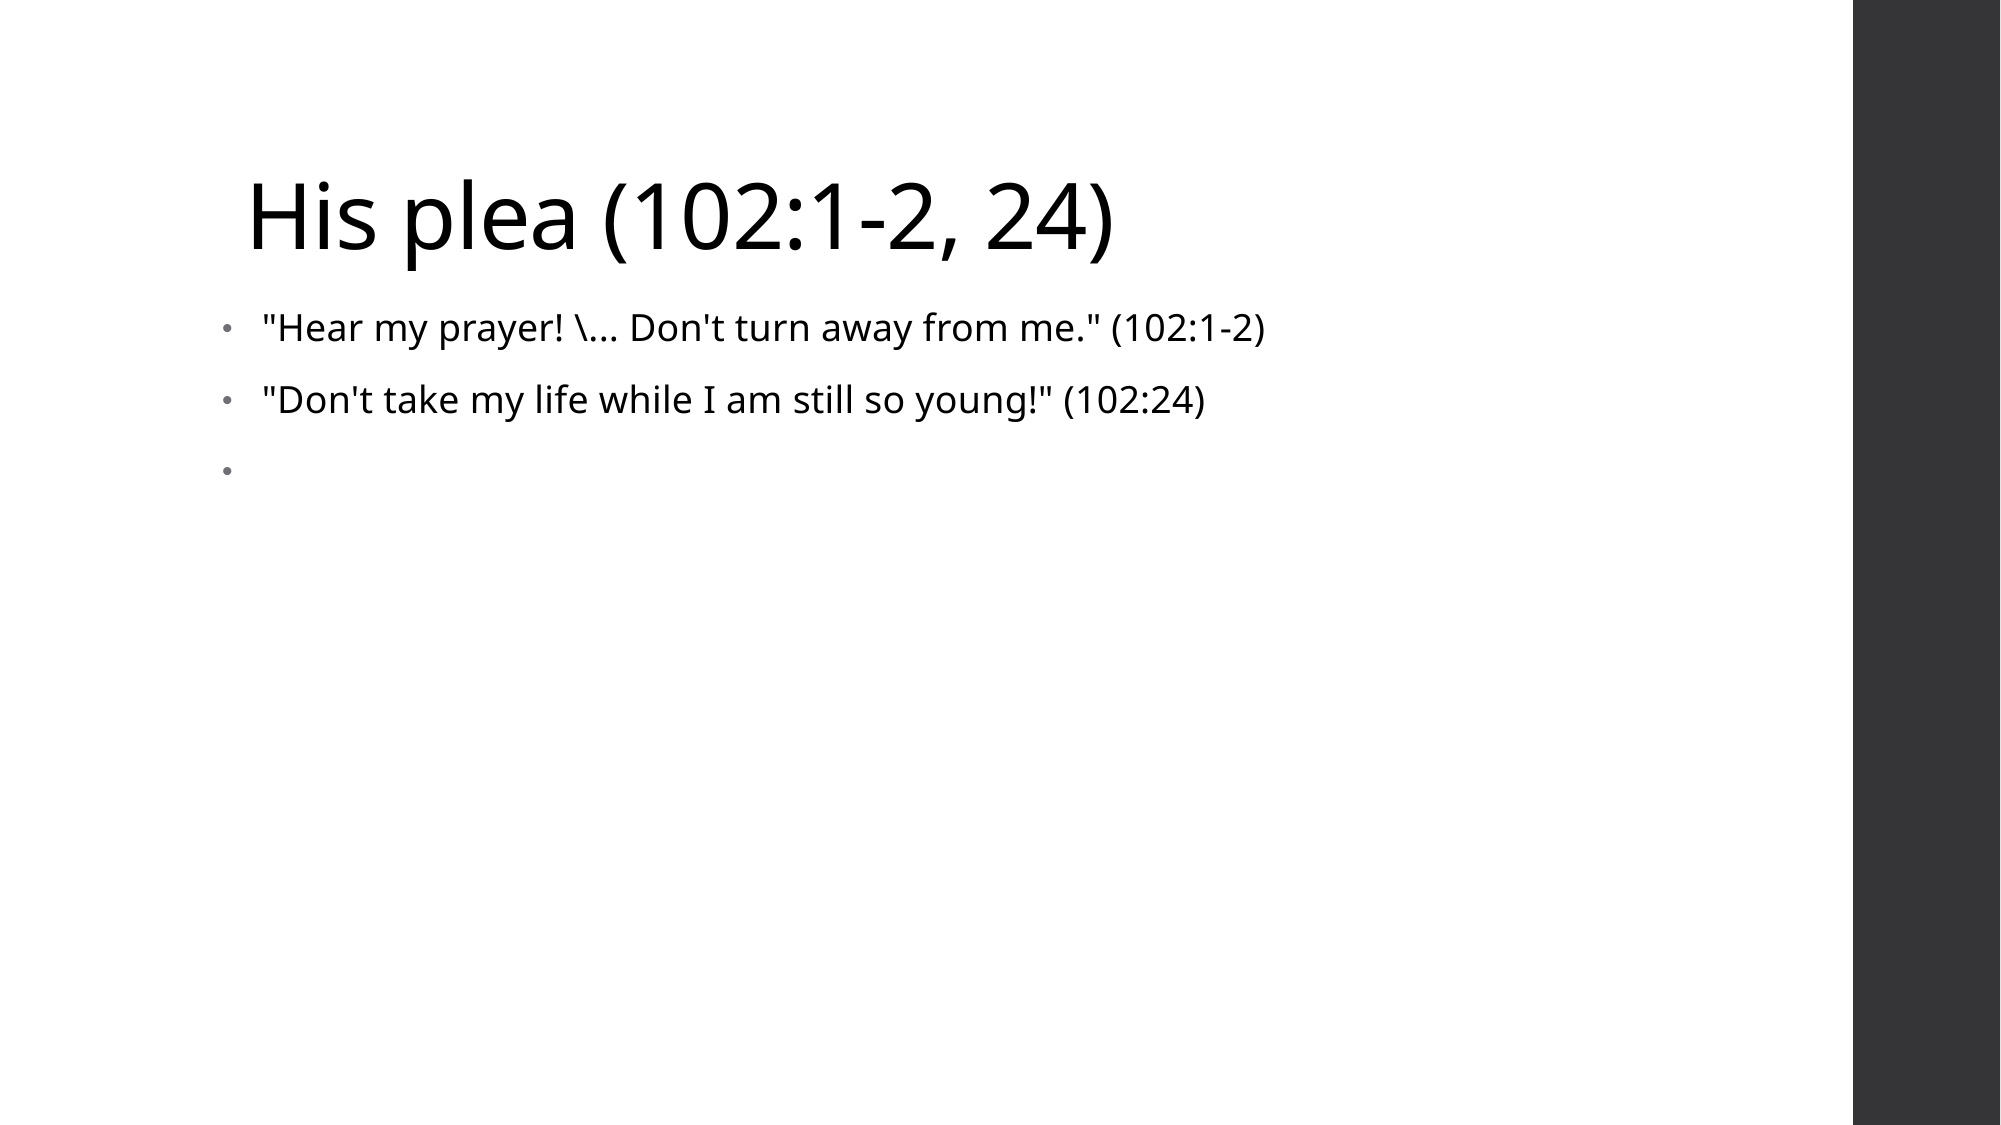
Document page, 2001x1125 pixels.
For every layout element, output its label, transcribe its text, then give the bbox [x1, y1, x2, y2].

title His plea (102:1-2, 24) [206, 60, 1797, 278]
list "Hear my prayer! \... Don't turn away from me." (102:1-2) "Don't take my life while I am still so young!" (102:24) [206, 299, 1617, 1014]
